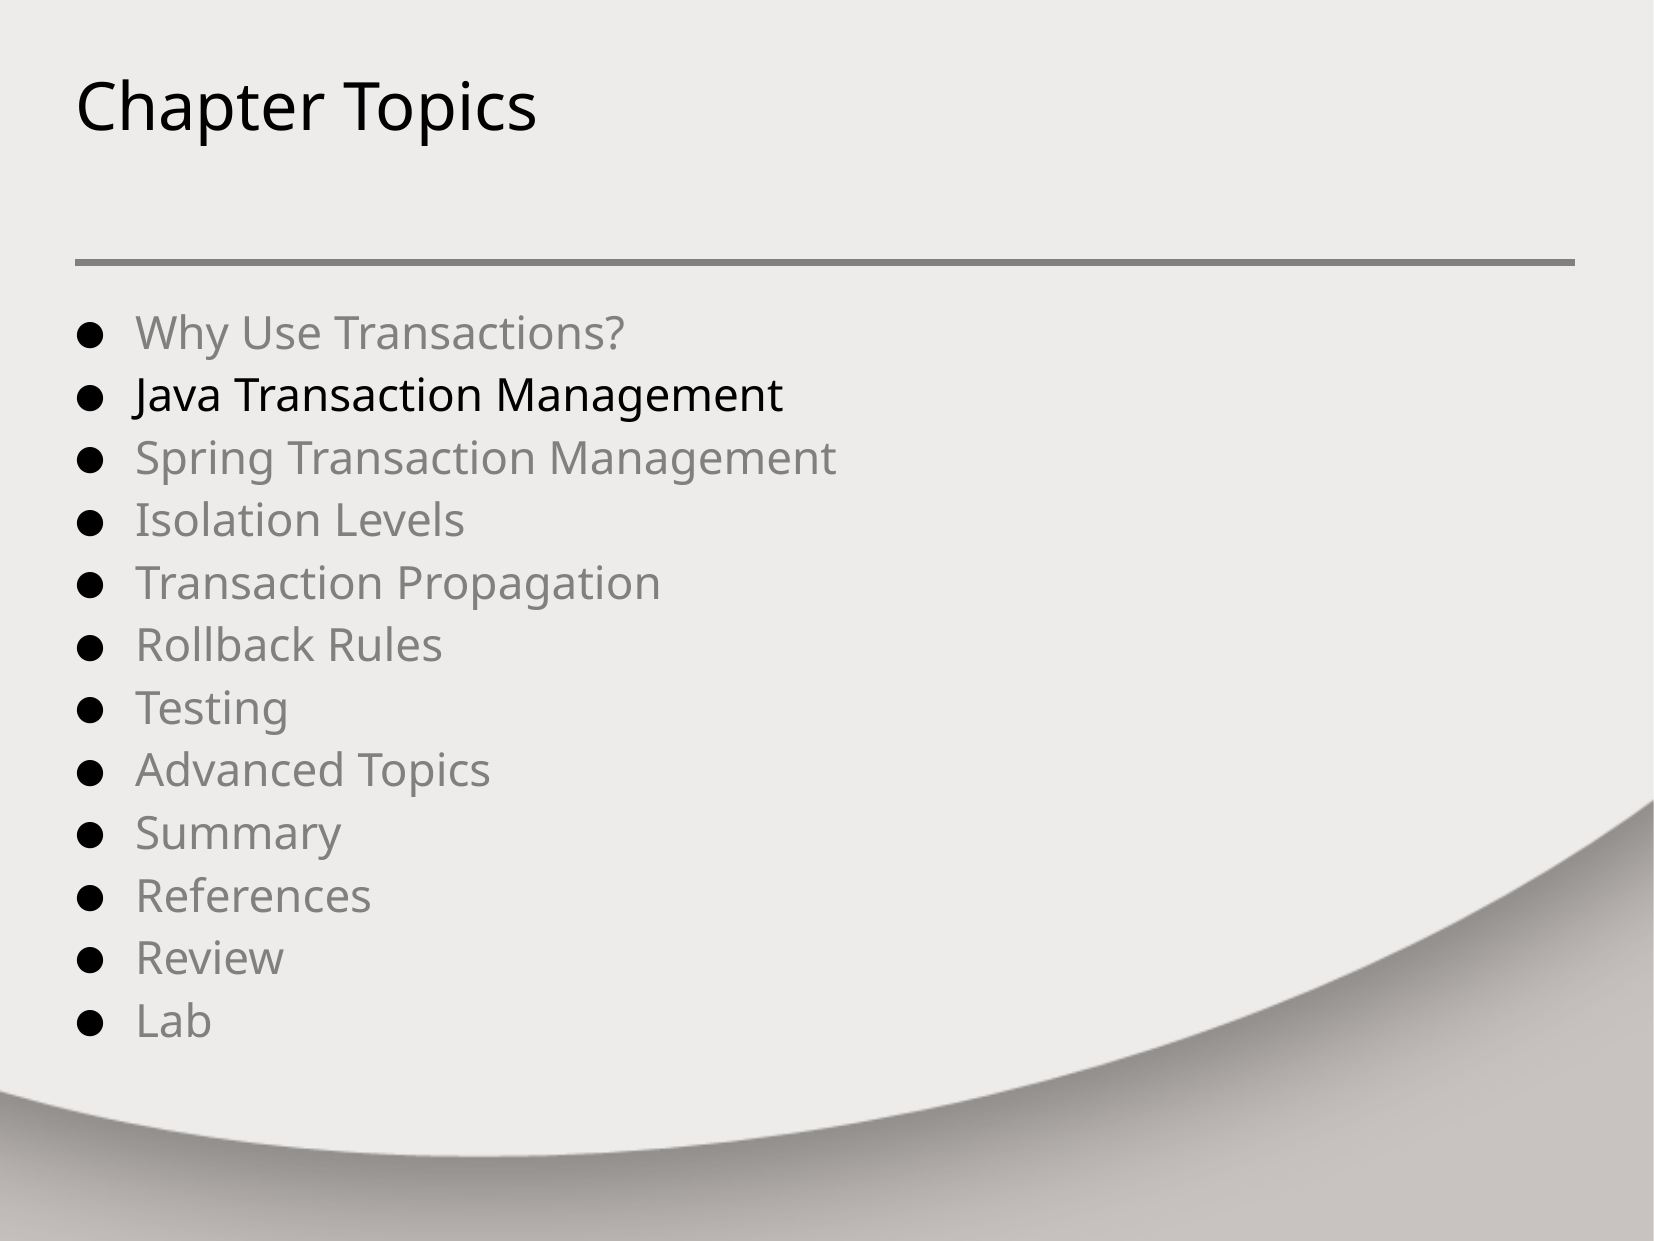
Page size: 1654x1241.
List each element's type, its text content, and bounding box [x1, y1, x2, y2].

title Chapter Topics [75, 75, 1576, 226]
picture [0, 0, 1654, 1241]
list Why Use Transactions? Java Transaction Management Spring Transaction Management Isolation Levels Transaction Propagation Rollback Rules Testing Advanced Topics Summary References Review Lab [75, 300, 1576, 1163]
